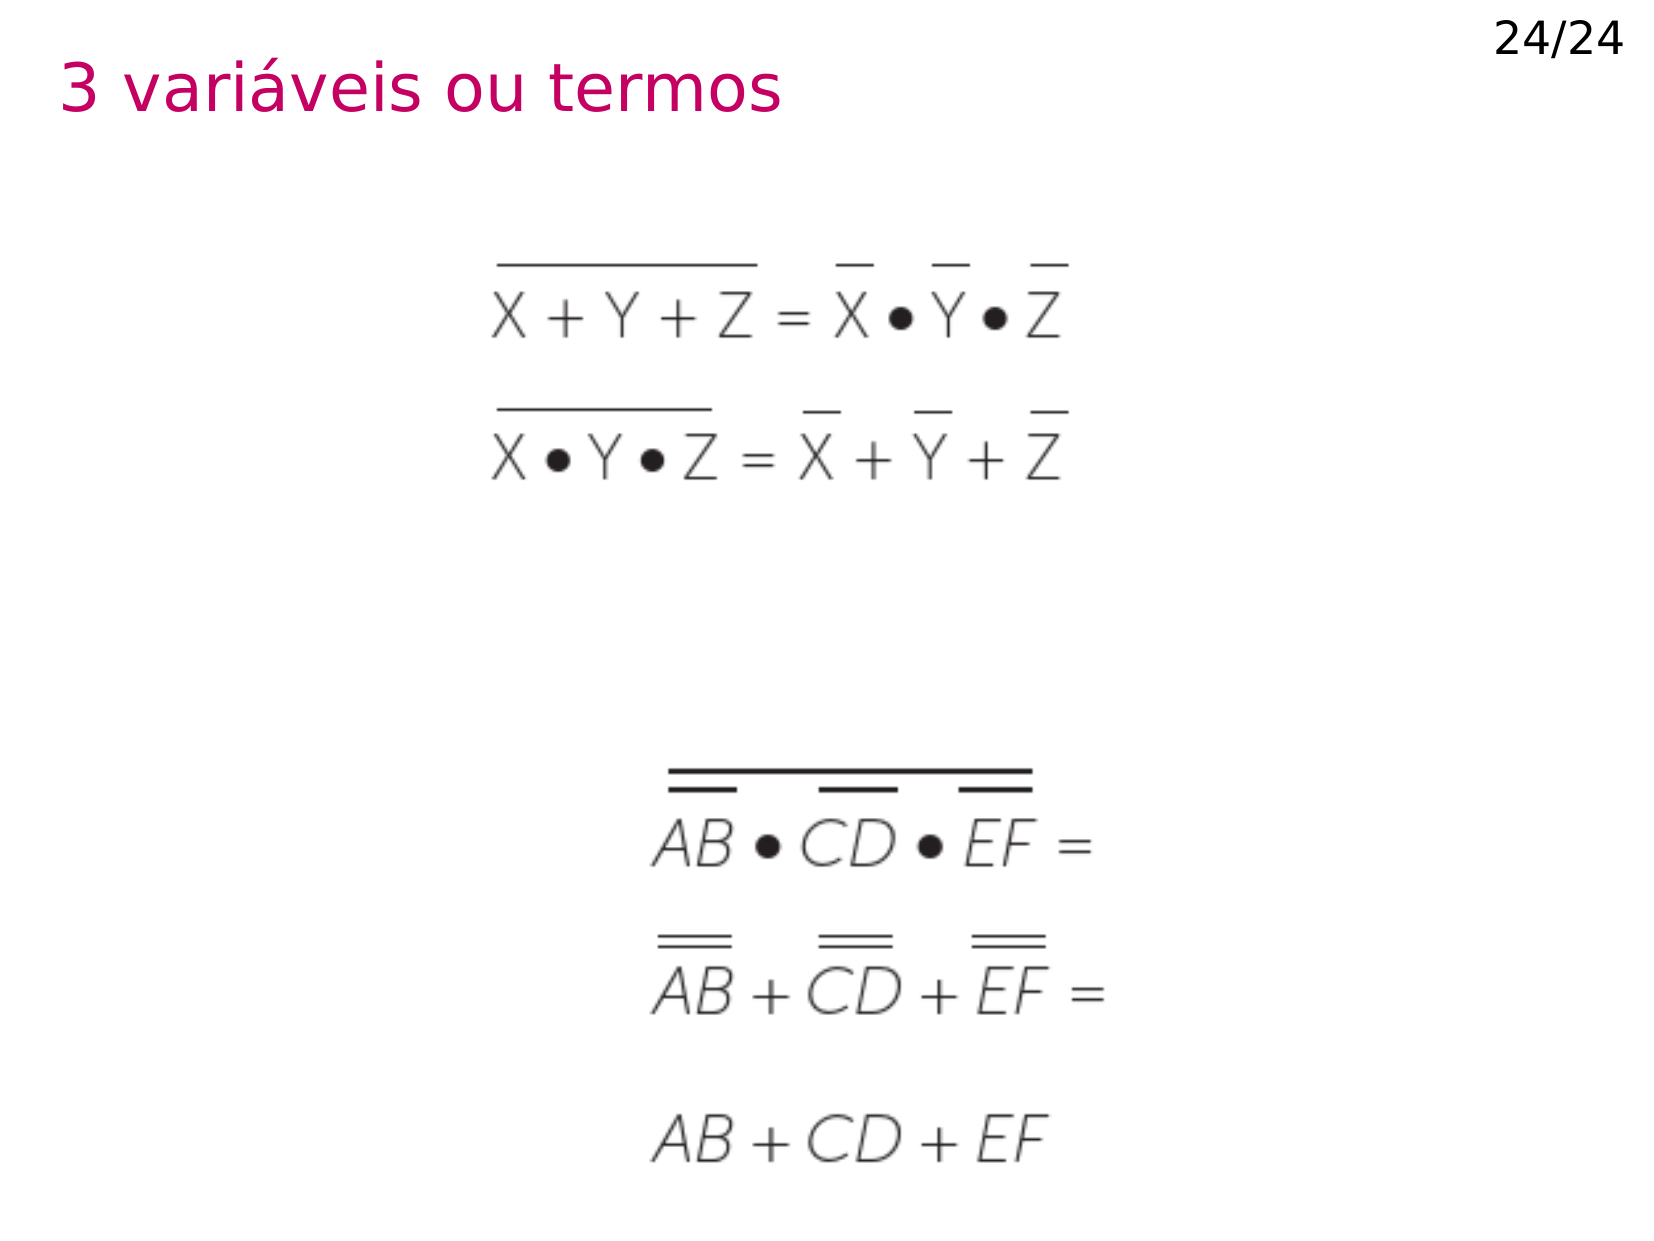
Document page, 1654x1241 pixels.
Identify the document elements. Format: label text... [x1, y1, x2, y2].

picture [627, 751, 1123, 1197]
picture [480, 252, 1087, 508]
title 3 variáveis ou termos [59, 29, 1625, 148]
